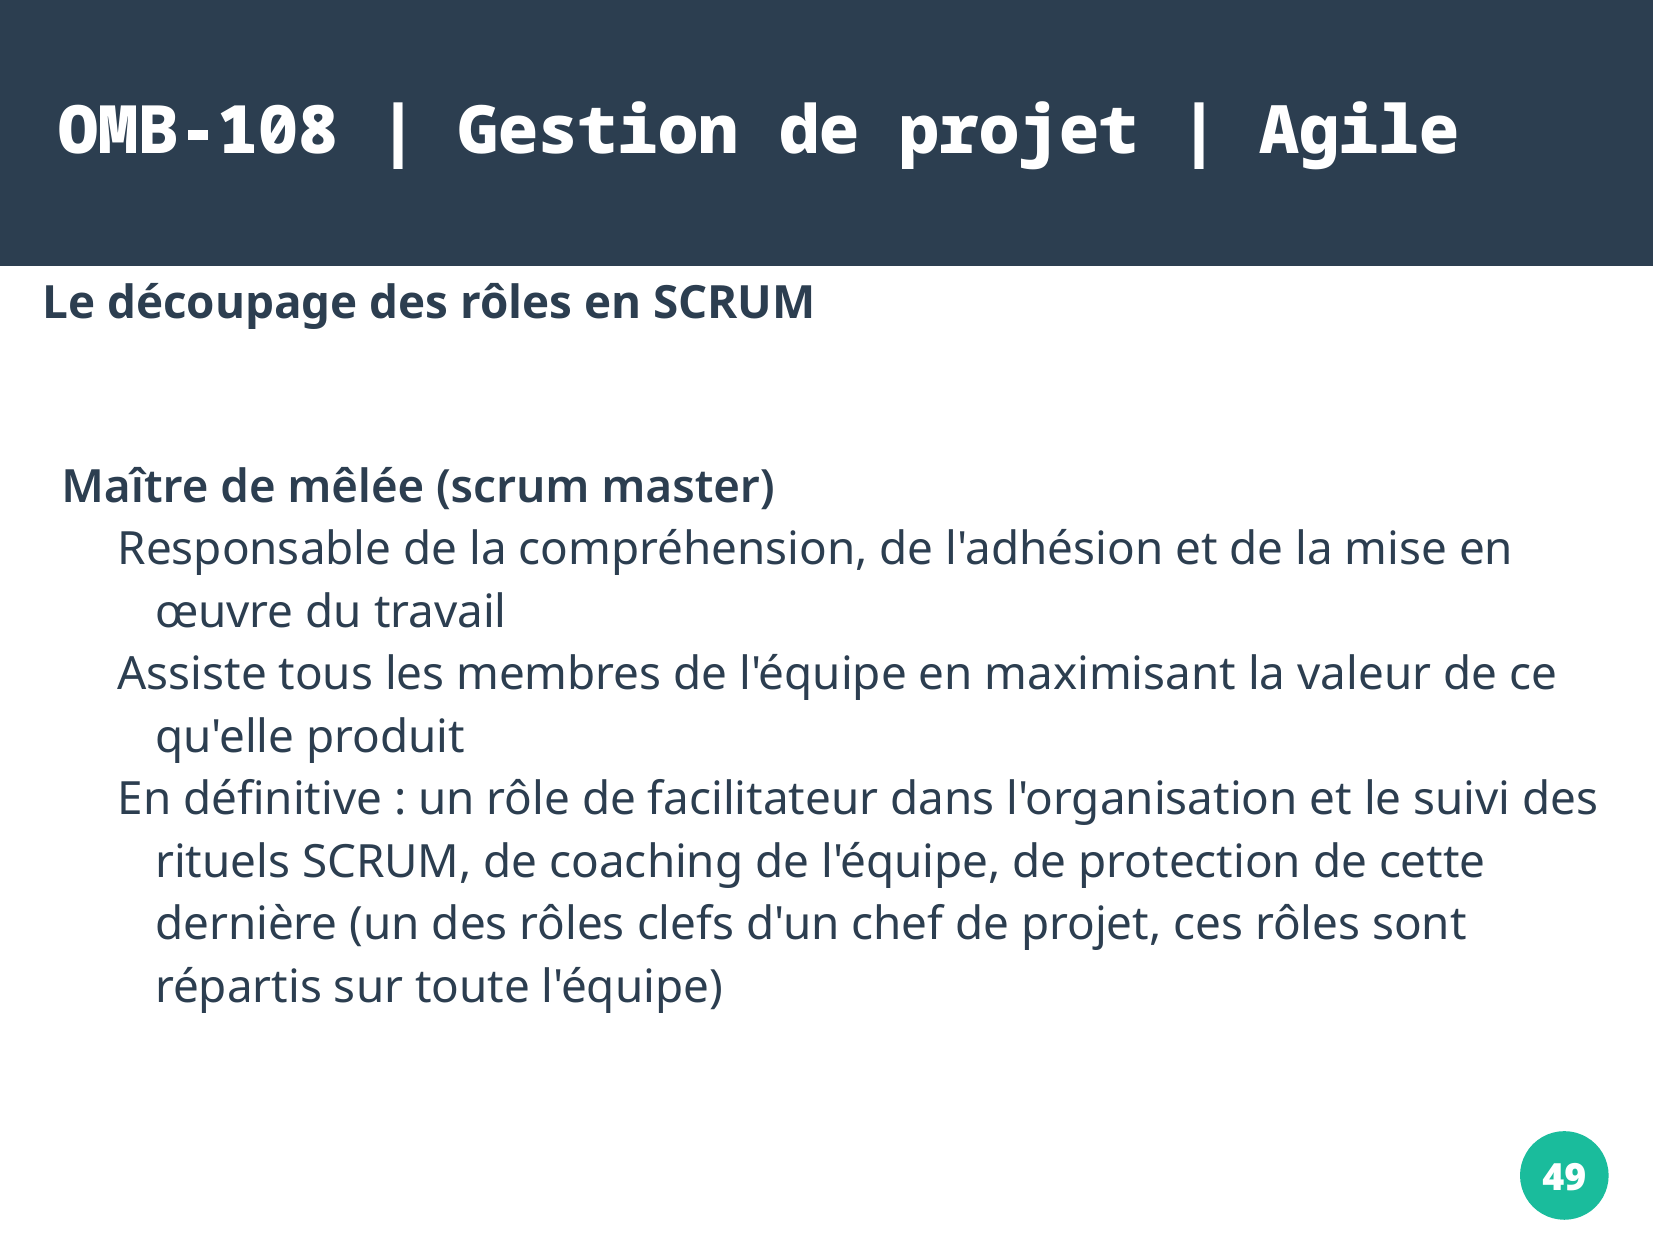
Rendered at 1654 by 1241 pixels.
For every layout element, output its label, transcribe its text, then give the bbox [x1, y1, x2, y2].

list Le découpage des rôles en SCRUM Maître de mêlée (scrum master) Responsable de la compréhension, de l'adhésion et de la mise en œuvre du travail Assiste tous les membres de l'équipe en maximisant la valeur de ce qu'elle produit En définitive : un rôle de facilitateur dans l'organisation et le suivi des rituels SCRUM, de coaching de l'équipe, de protection de cette dernière (un des rôles clefs d'un chef de projet, ces rôles sont répartis sur toute l'équipe) [42, 269, 1622, 1216]
title OMB-108 | Gestion de projet | Agile [58, 49, 1594, 207]
